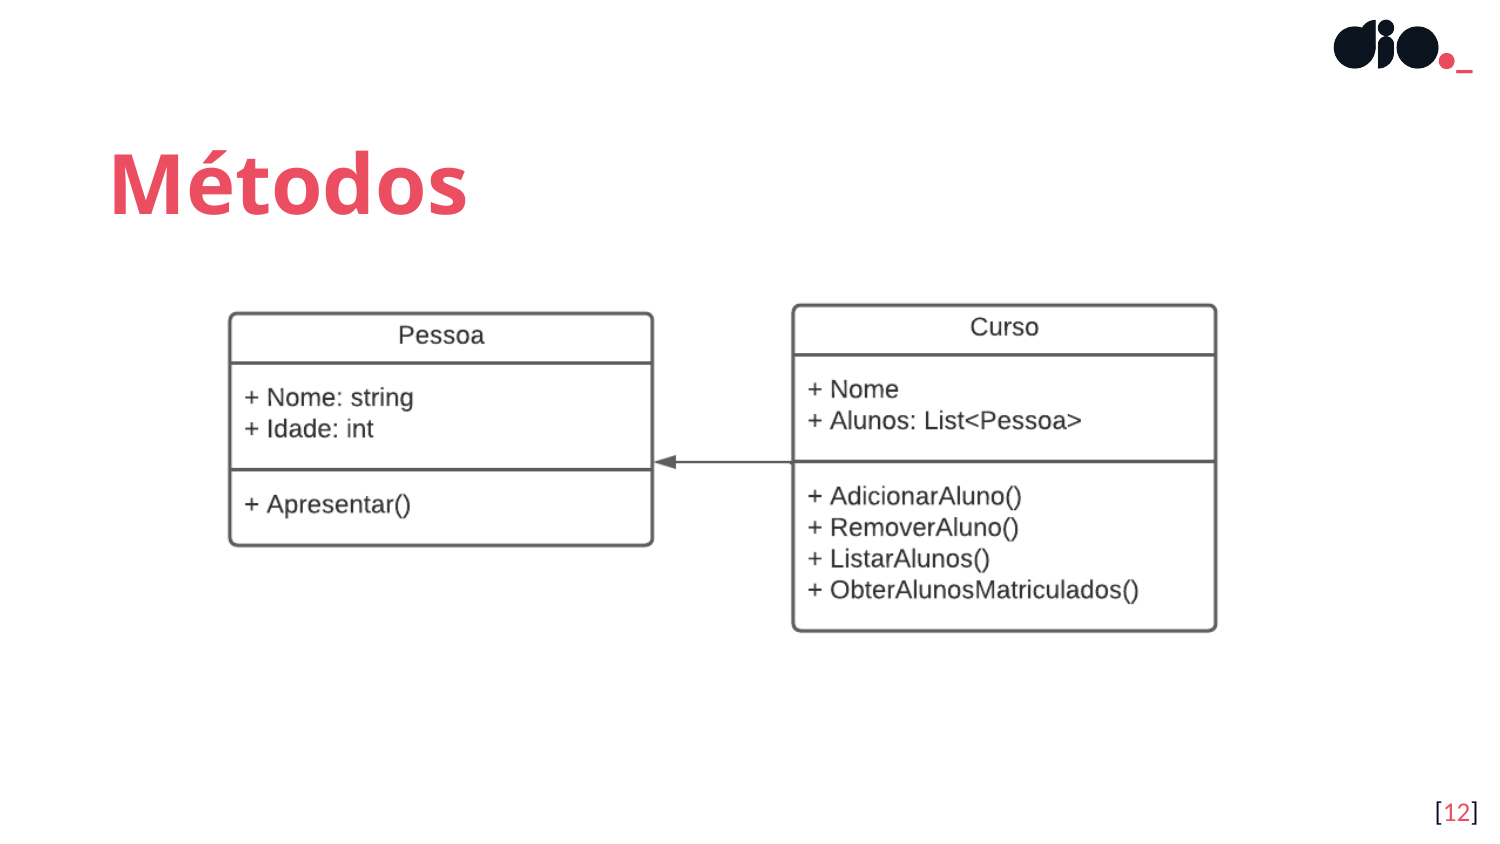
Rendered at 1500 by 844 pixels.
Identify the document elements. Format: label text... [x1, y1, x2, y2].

picture [1333, 19, 1473, 74]
slide_number [<number>] [1403, 779, 1494, 844]
text_box Métodos [92, 104, 1408, 243]
picture [155, 263, 1291, 673]
